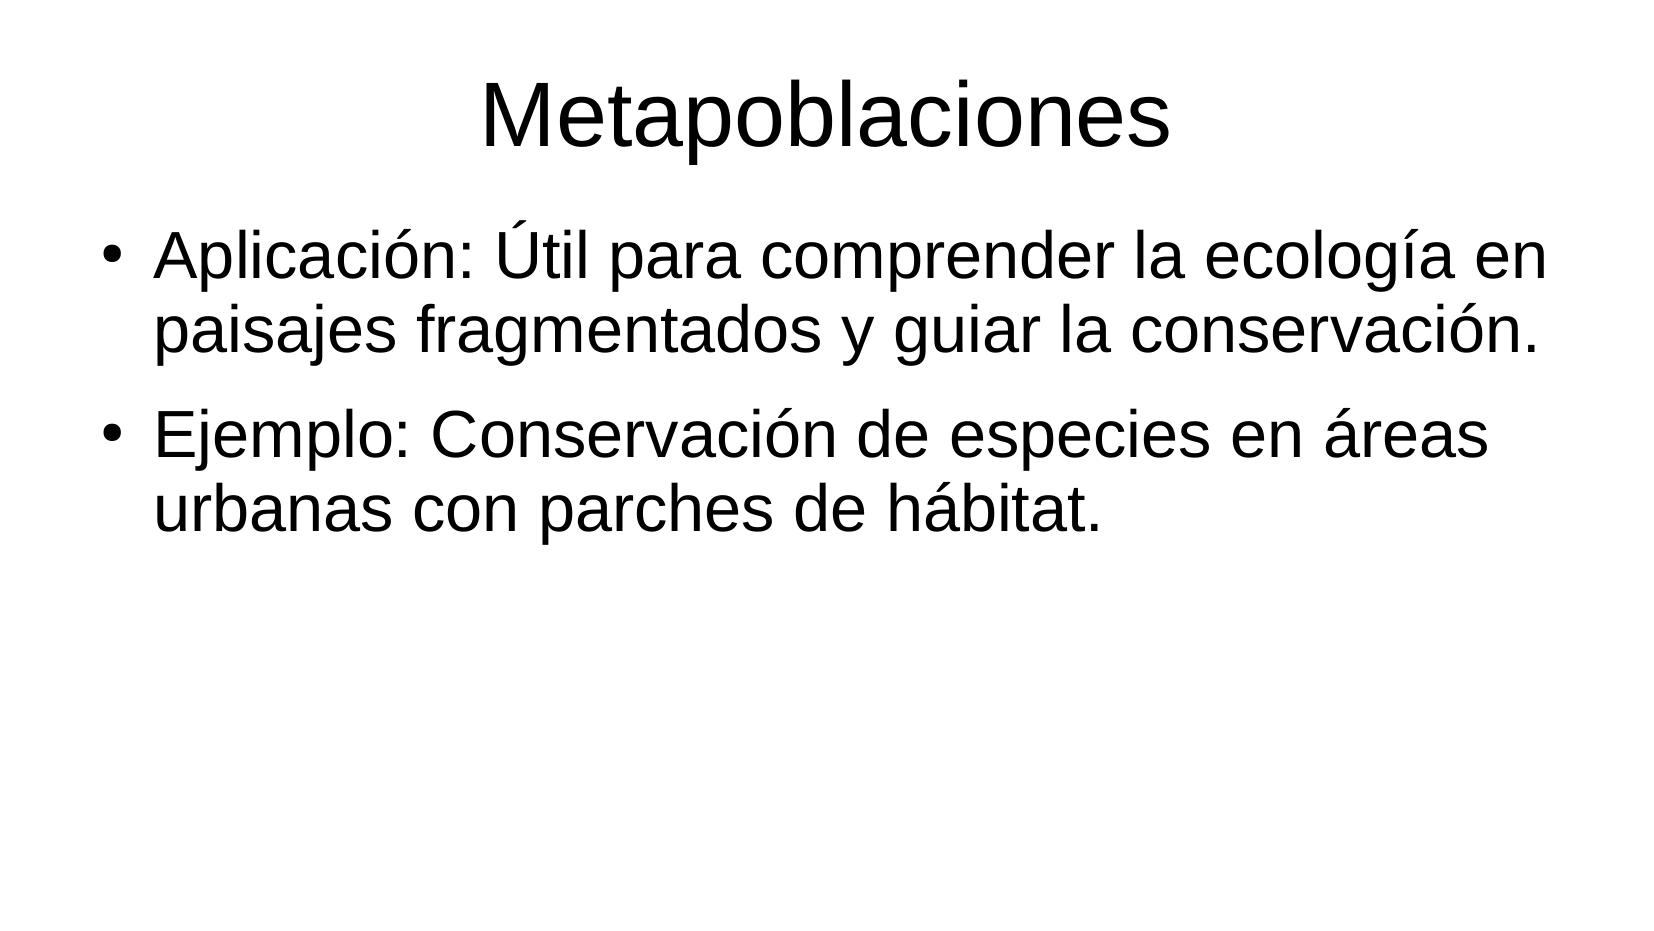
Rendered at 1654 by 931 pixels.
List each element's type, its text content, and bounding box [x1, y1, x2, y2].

title Metapoblaciones [82, 37, 1571, 193]
list Aplicación: Útil para comprender la ecología en paisajes fragmentados y guiar la conservación. Ejemplo: Conservación de especies en áreas urbanas con parches de hábitat. [82, 217, 1571, 758]
